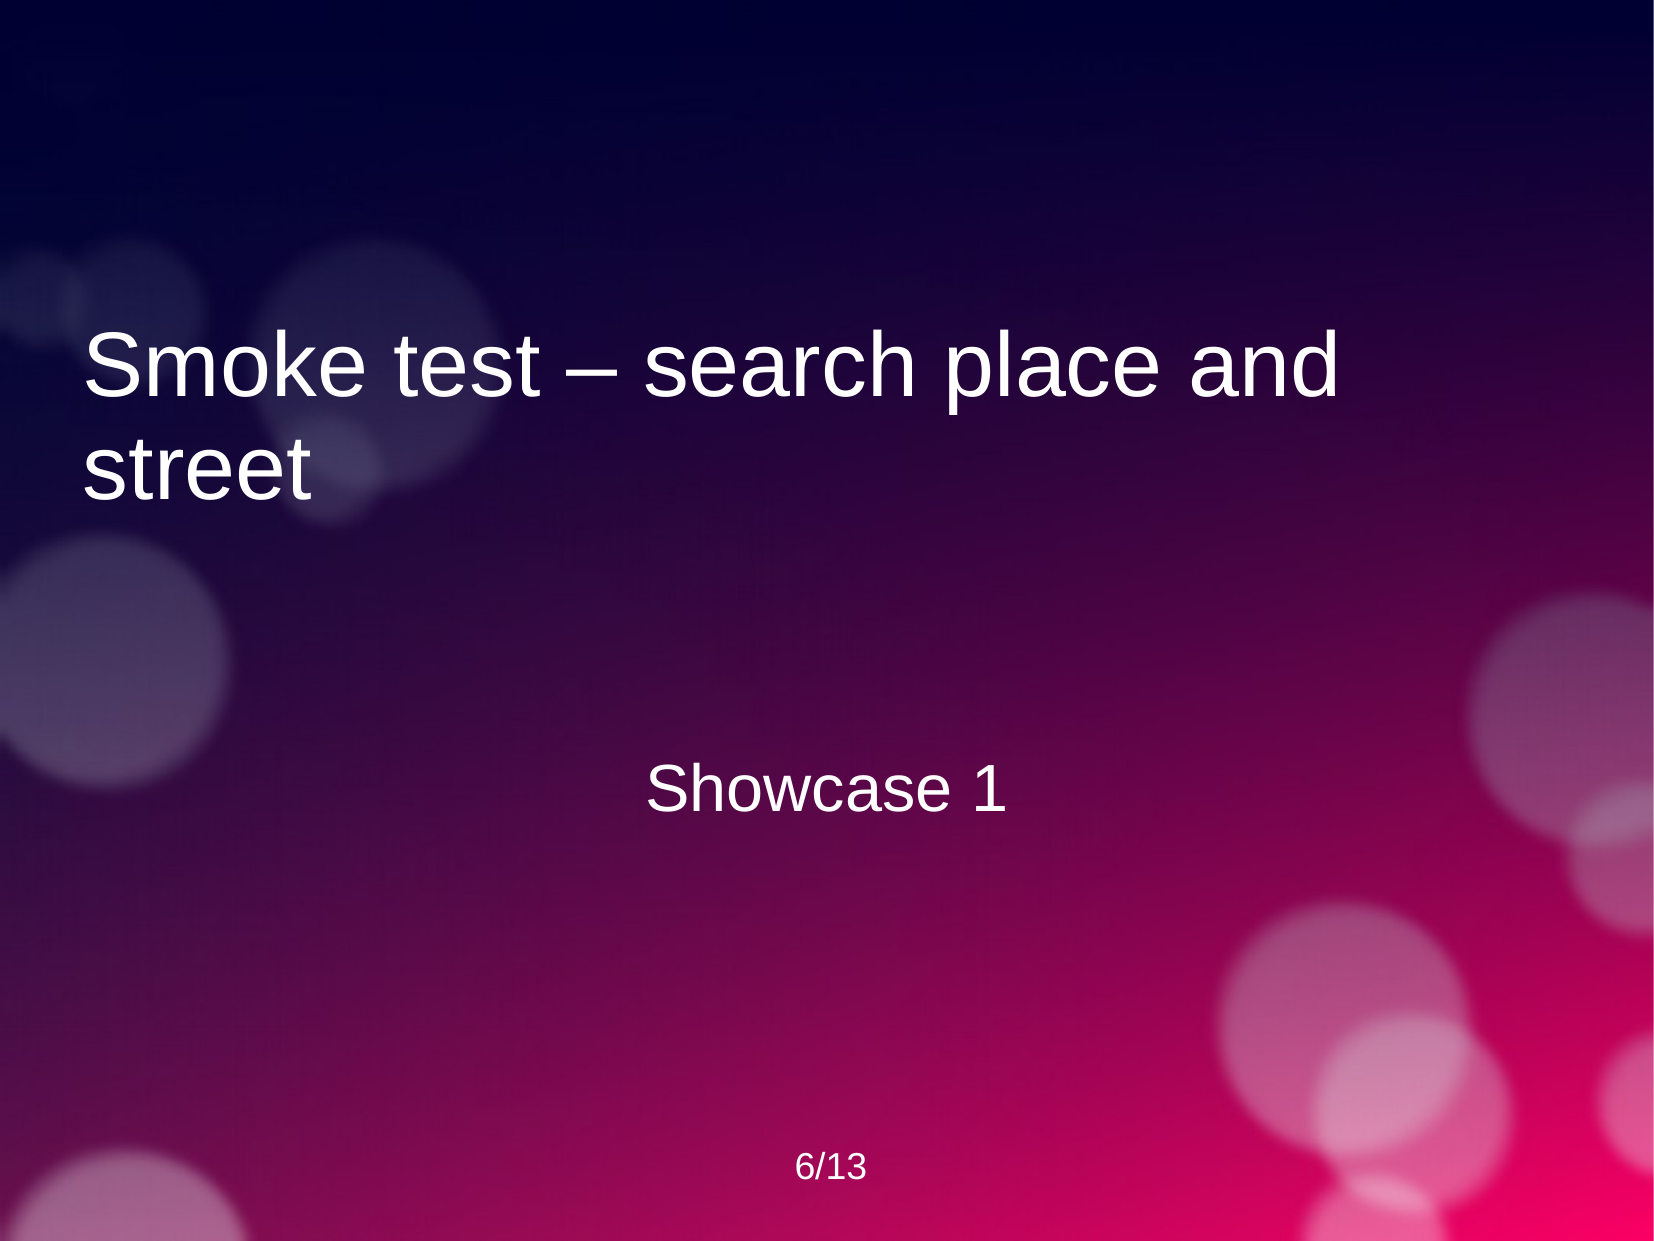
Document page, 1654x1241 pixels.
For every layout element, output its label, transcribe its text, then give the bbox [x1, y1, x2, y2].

subtitle Showcase 1 [82, 566, 1571, 1010]
title Smoke test – search place and street [82, 312, 1571, 520]
text_box <number>/13 [516, 1137, 1146, 1208]
picture [0, 0, 1654, 1241]
